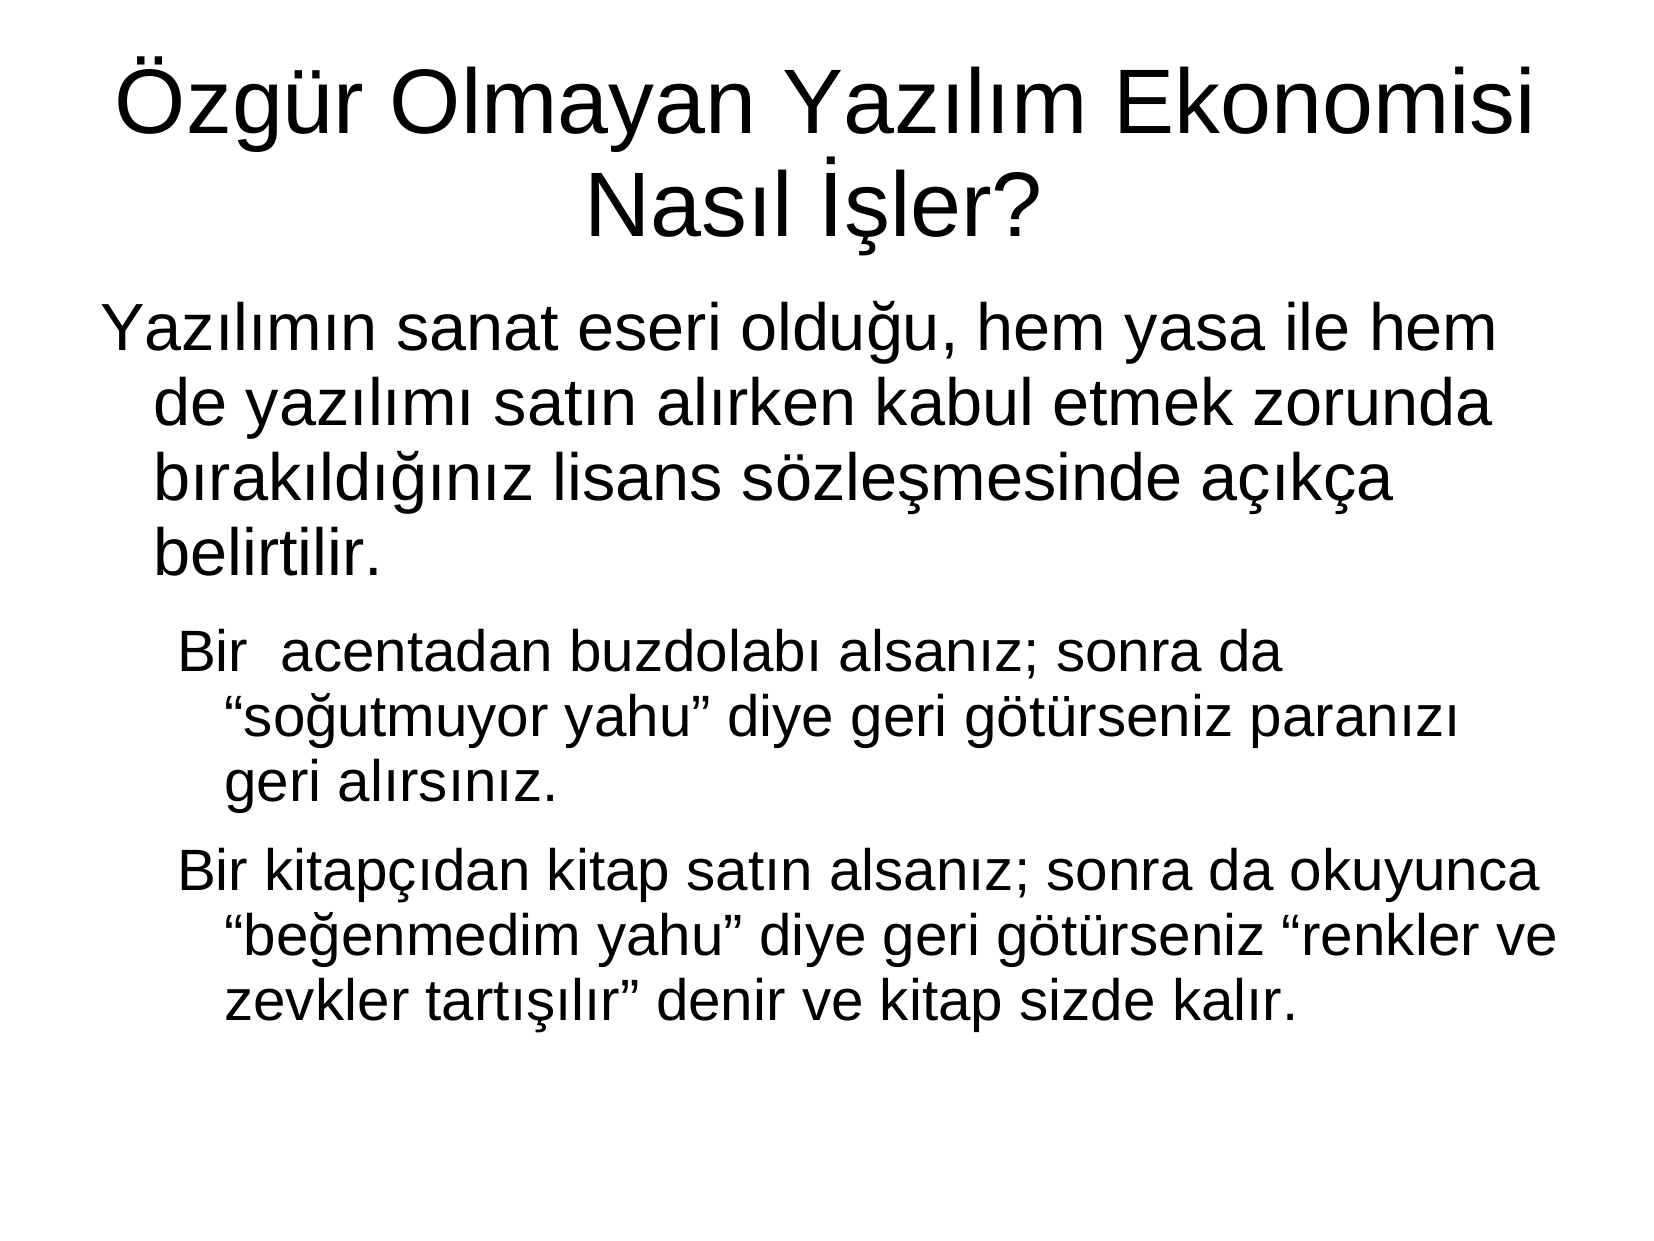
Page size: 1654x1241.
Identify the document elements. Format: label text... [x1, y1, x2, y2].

title Özgür Olmayan Yazılım Ekonomisi Nasıl İşler? [82, 39, 1571, 267]
list Yazılımın sanat eseri olduğu, hem yasa ile hem de yazılımı satın alırken kabul etmek zorunda bırakıldığınız lisans sözleşmesinde açıkça belirtilir. Bir acentadan buzdolabı alsanız; sonra da “soğutmuyor yahu” diye geri götürseniz paranızı geri alırsınız. Bir kitapçıdan kitap satın alsanız; sonra da okuyunca “beğenmedim yahu” diye geri götürseniz “renkler ve zevkler tartışılır” denir ve kitap sizde kalır. [82, 290, 1571, 1184]
